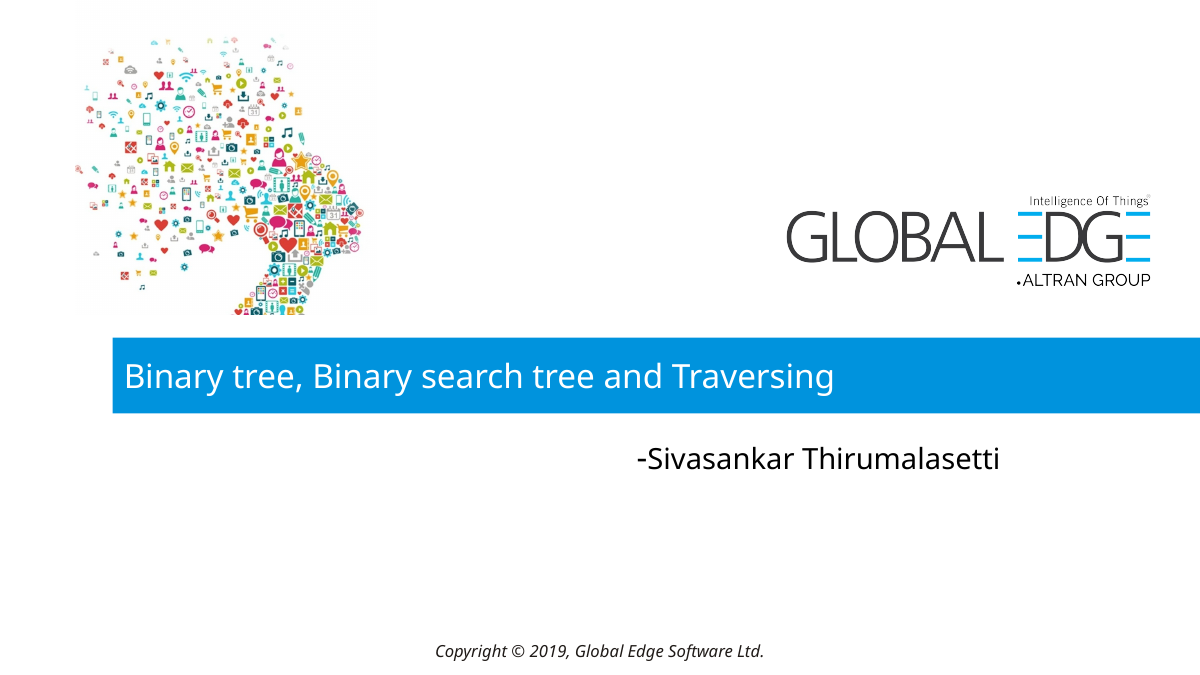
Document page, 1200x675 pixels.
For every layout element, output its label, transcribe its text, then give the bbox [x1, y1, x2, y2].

list -Sivasankar Thirumalasetti [187, 425, 1200, 488]
title Binary tree, Binary search tree and Traversing [112, 337, 1200, 414]
picture [75, 0, 377, 315]
picture [779, 184, 1158, 296]
